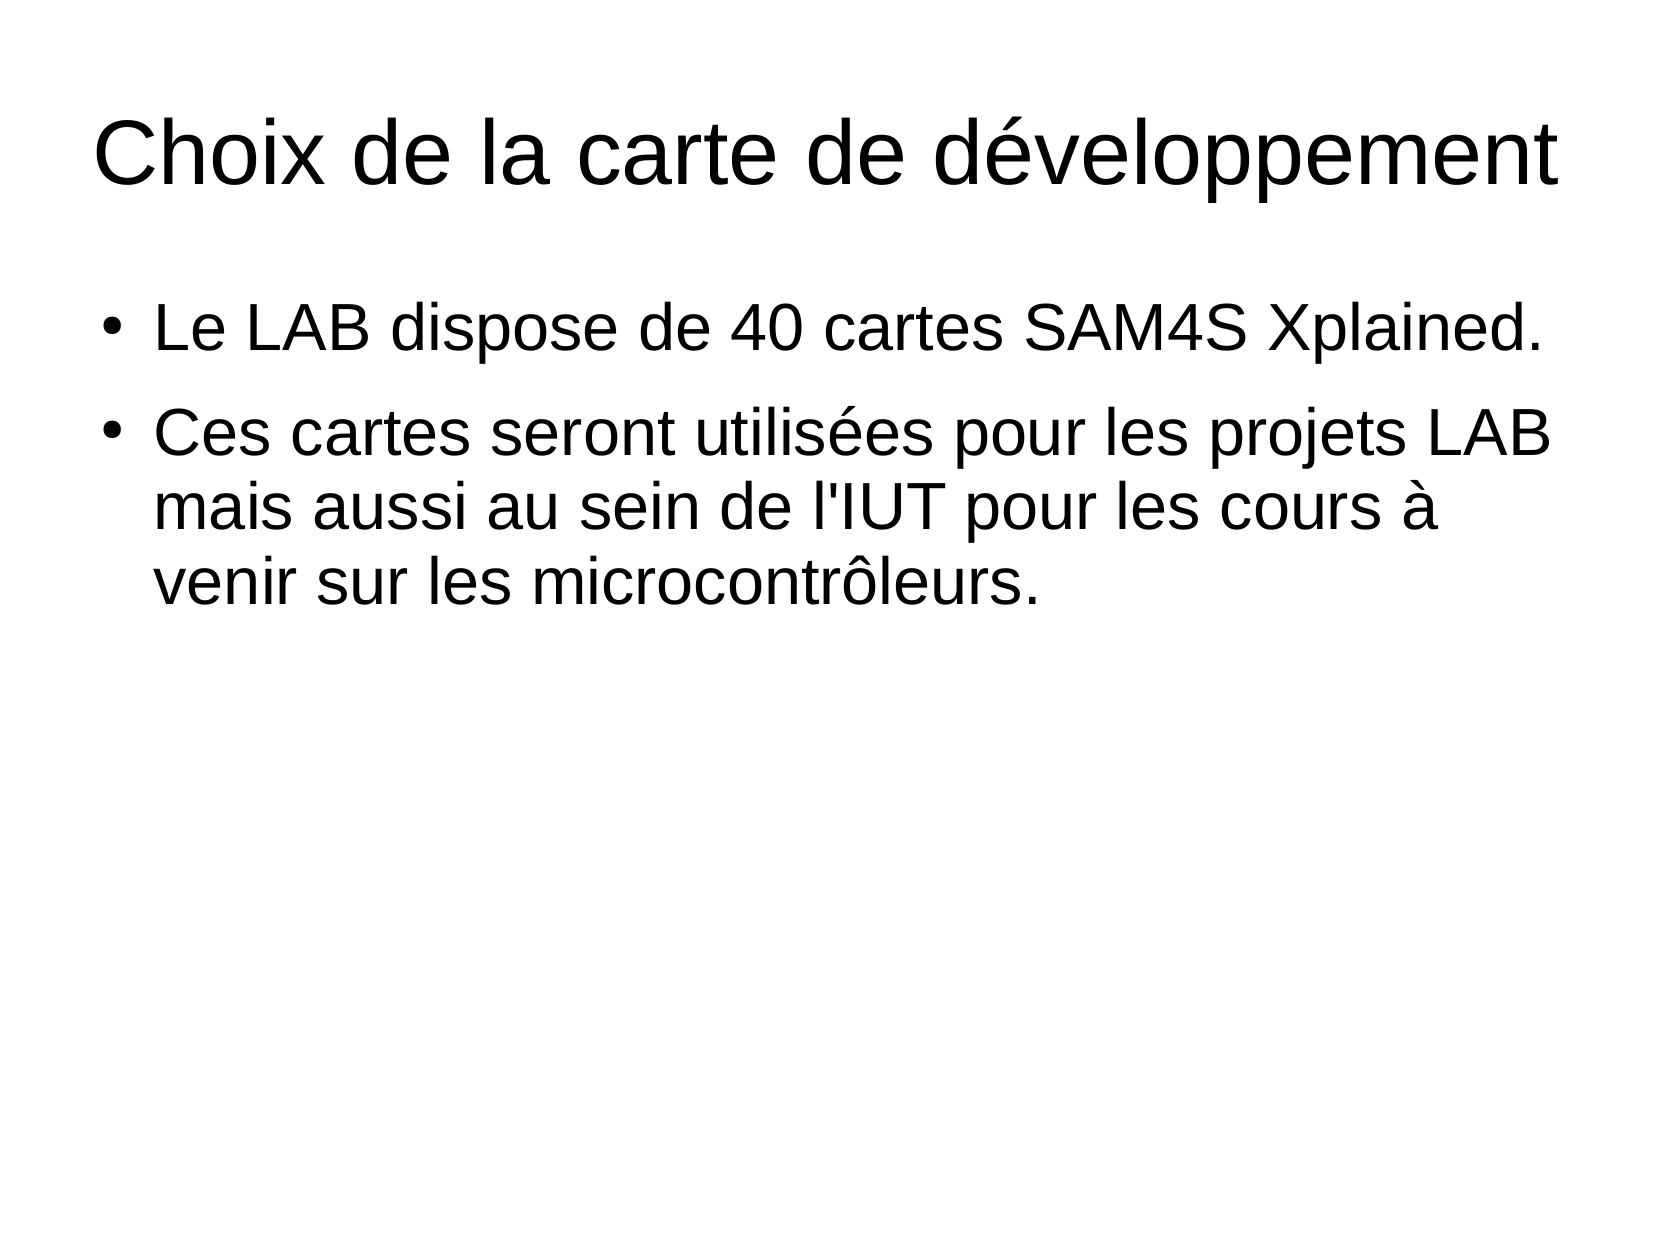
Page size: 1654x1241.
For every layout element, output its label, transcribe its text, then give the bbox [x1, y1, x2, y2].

list Le LAB dispose de 40 cartes SAM4S Xplained. Ces cartes seront utilisées pour les projets LAB mais aussi au sein de l'IUT pour les cours à venir sur les microcontrôleurs. [82, 290, 1571, 1010]
title Choix de la carte de développement [82, 49, 1571, 257]
